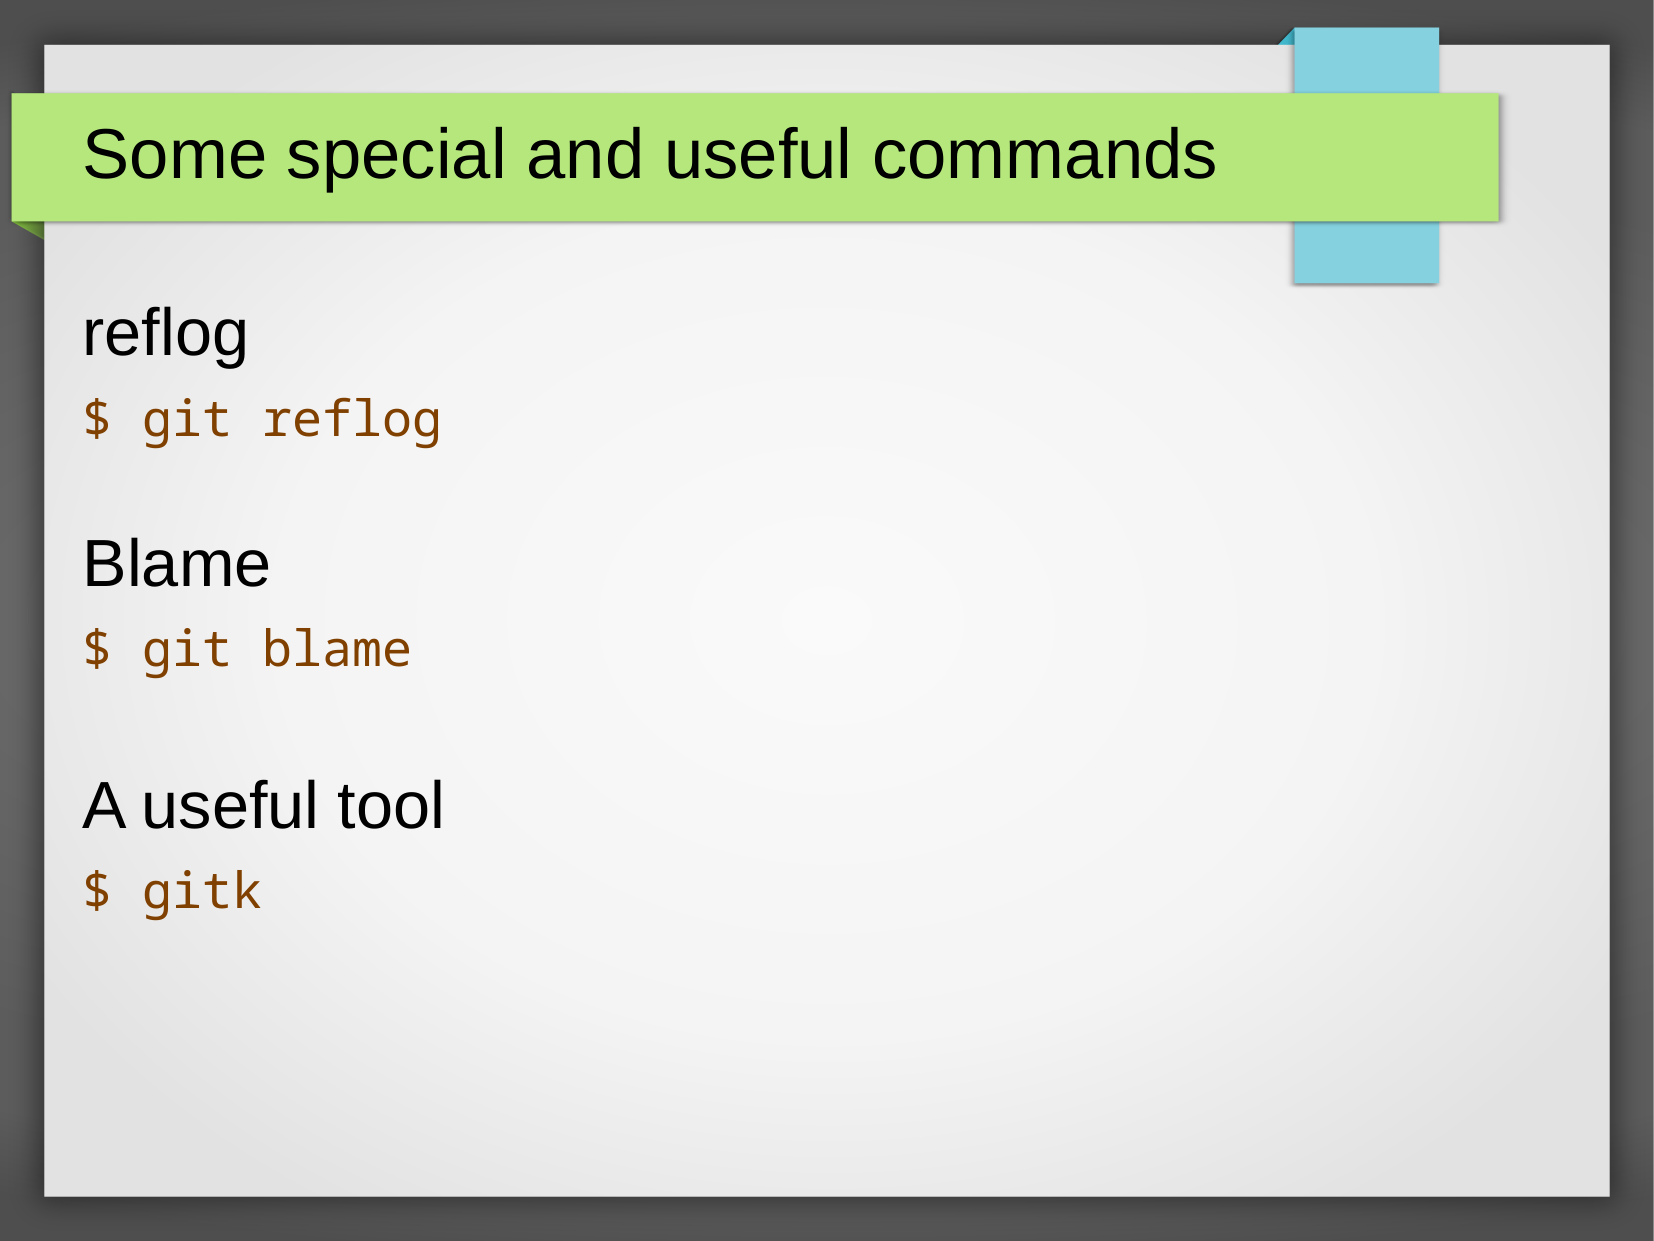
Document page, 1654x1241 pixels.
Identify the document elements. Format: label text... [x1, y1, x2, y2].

subtitle reflog $ git reflog Blame $ git blame A useful tool $ gitk [82, 295, 1571, 1119]
picture [0, 0, 1654, 1241]
title Some special and useful commands [82, 94, 1264, 213]
